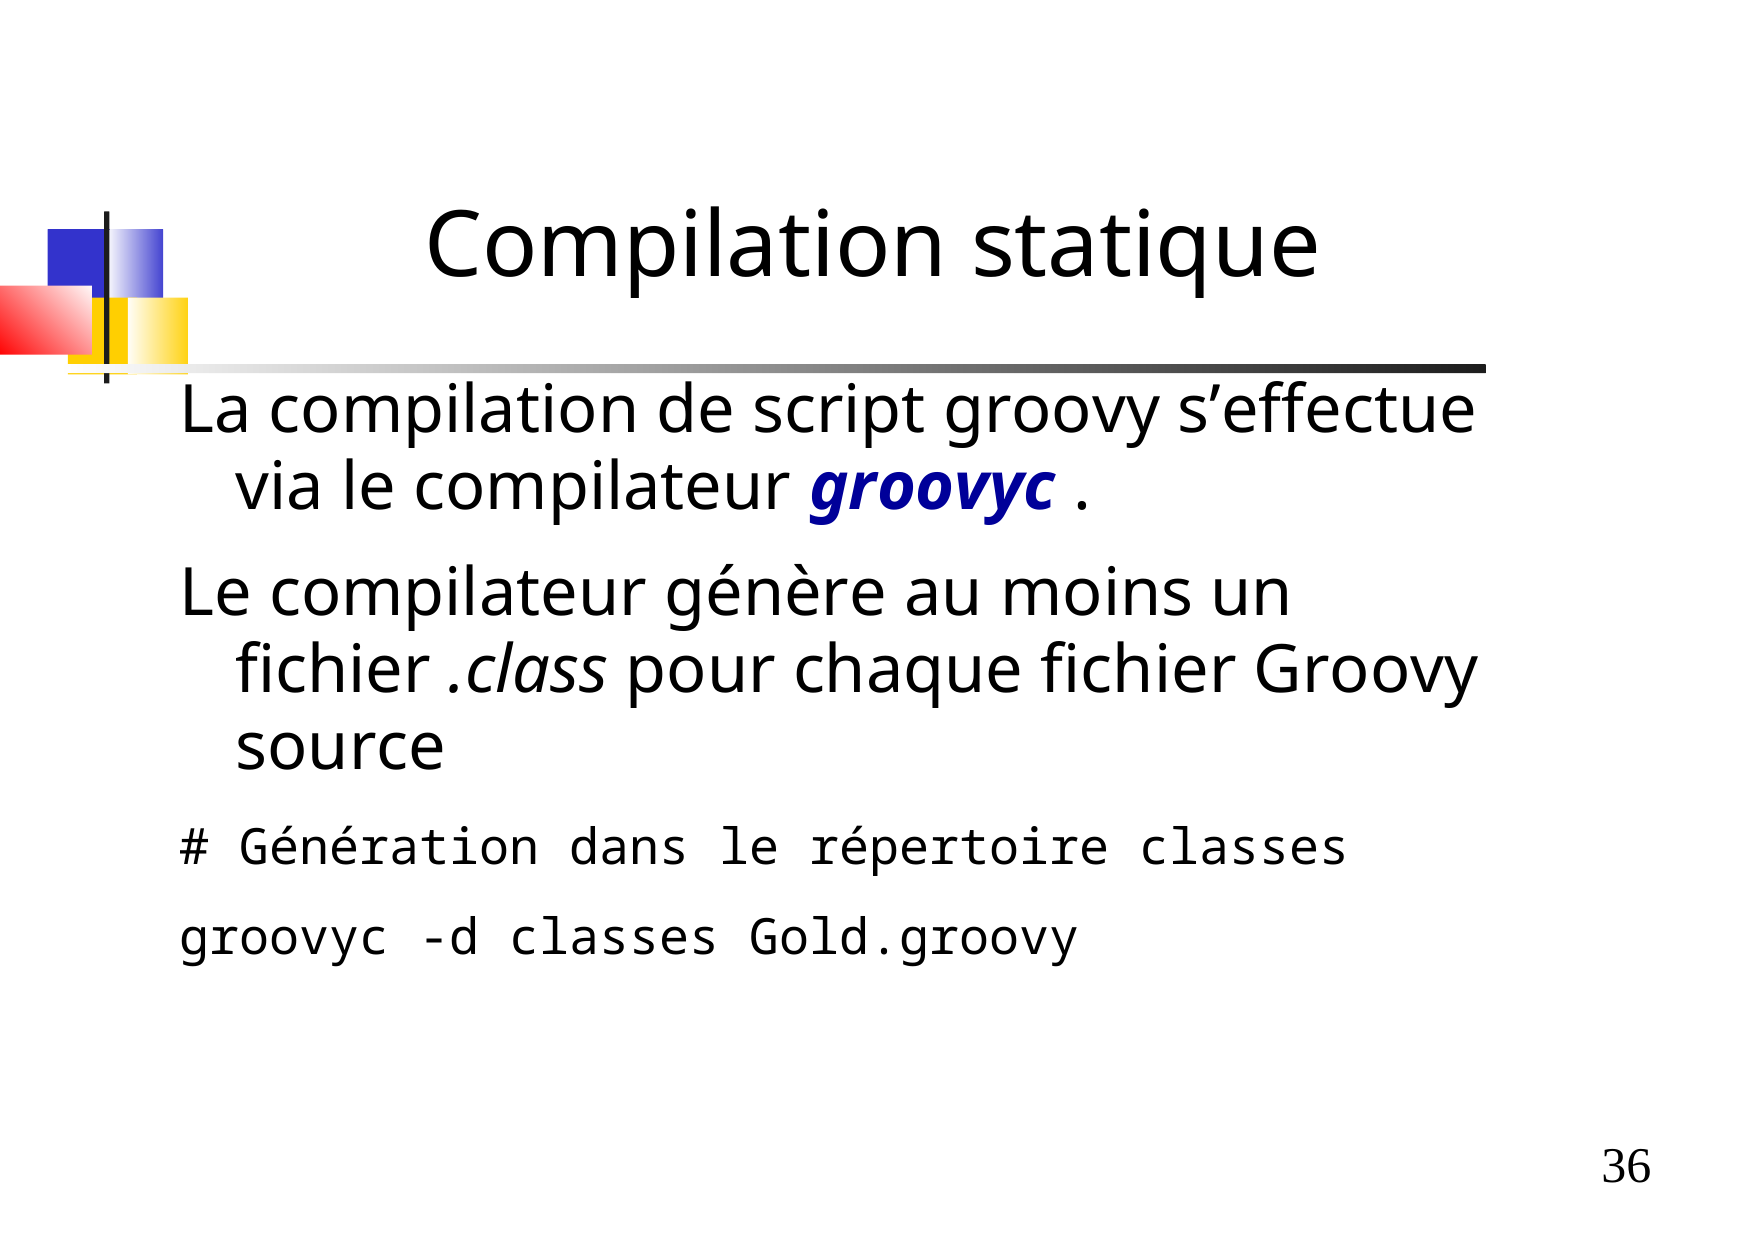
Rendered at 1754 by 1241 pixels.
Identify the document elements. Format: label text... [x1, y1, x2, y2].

title Compilation statique [179, 139, 1567, 351]
list La compilation de script groovy s’effectue via le compilateur groovyc . Le compilateur génère au moins un fichier .class pour chaque fichier Groovy source # Génération dans le répertoire classes groovyc -d classes Gold.groovy [179, 371, 1567, 1091]
